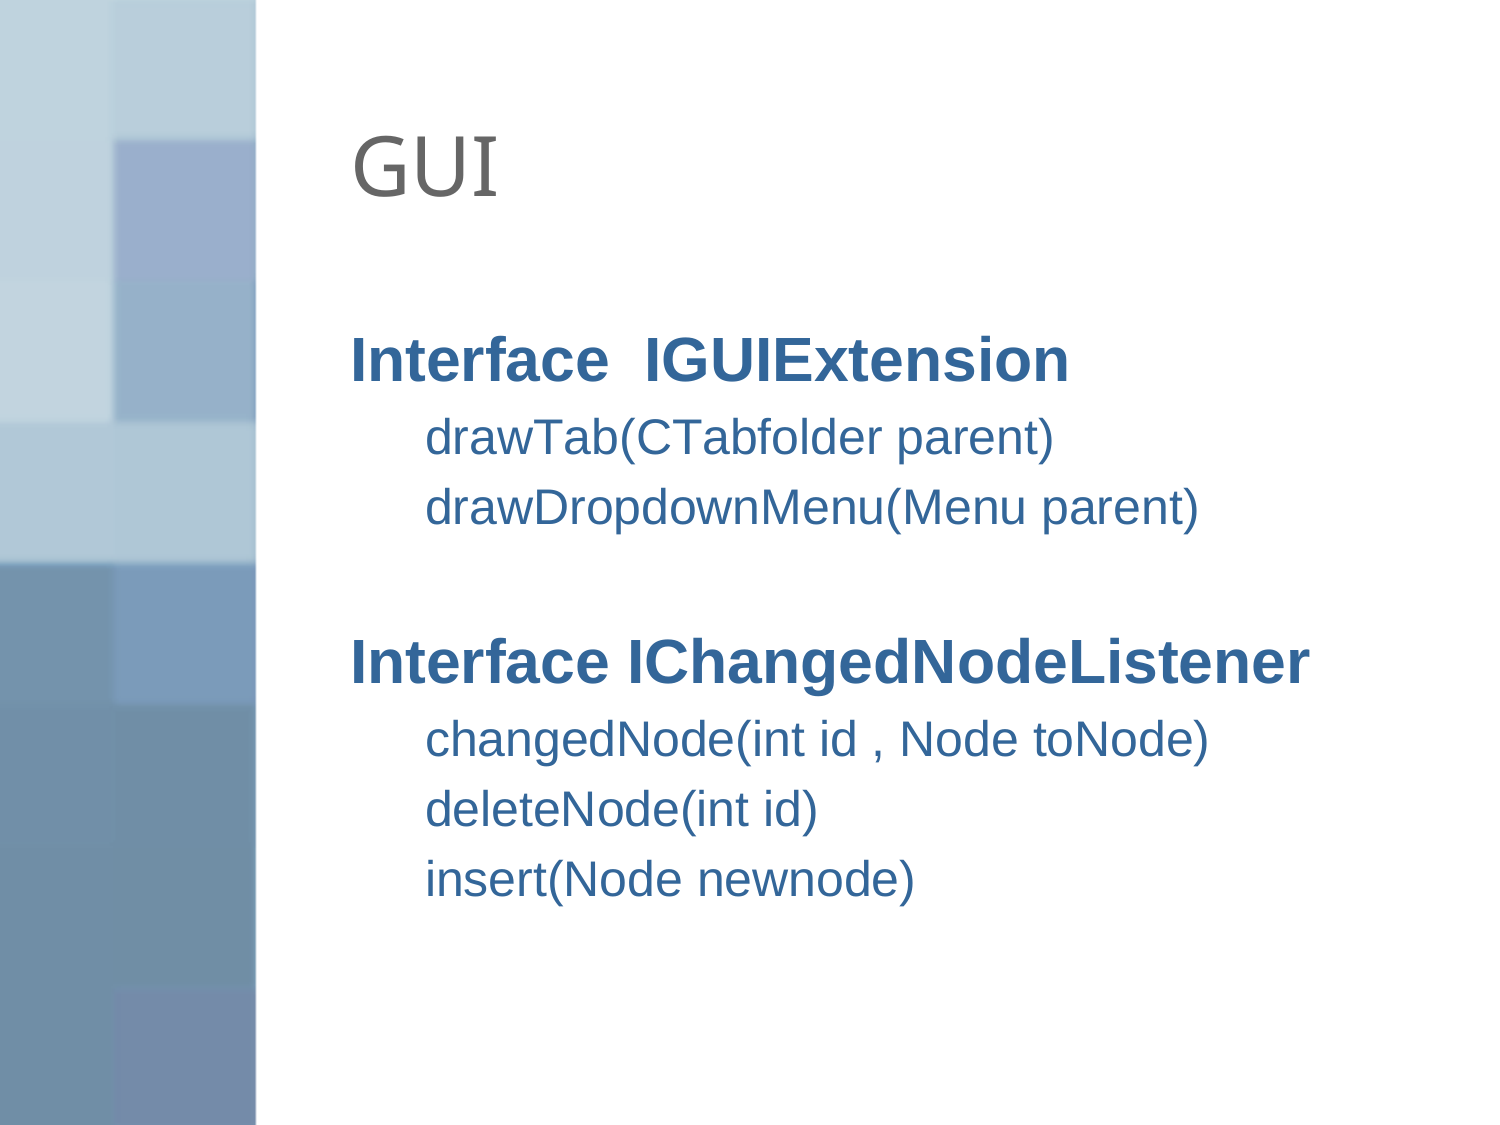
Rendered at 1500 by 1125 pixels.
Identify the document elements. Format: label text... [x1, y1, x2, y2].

title GUI [350, 8, 1401, 324]
picture [0, 0, 1500, 1125]
list Interface IGUIExtension drawTab(CTabfolder parent) drawDropdownMenu(Menu parent) Interface IChangedNodeListener changedNode(int id , Node toNode) deleteNode(int id) insert(Node newnode) [350, 324, 1401, 1005]
